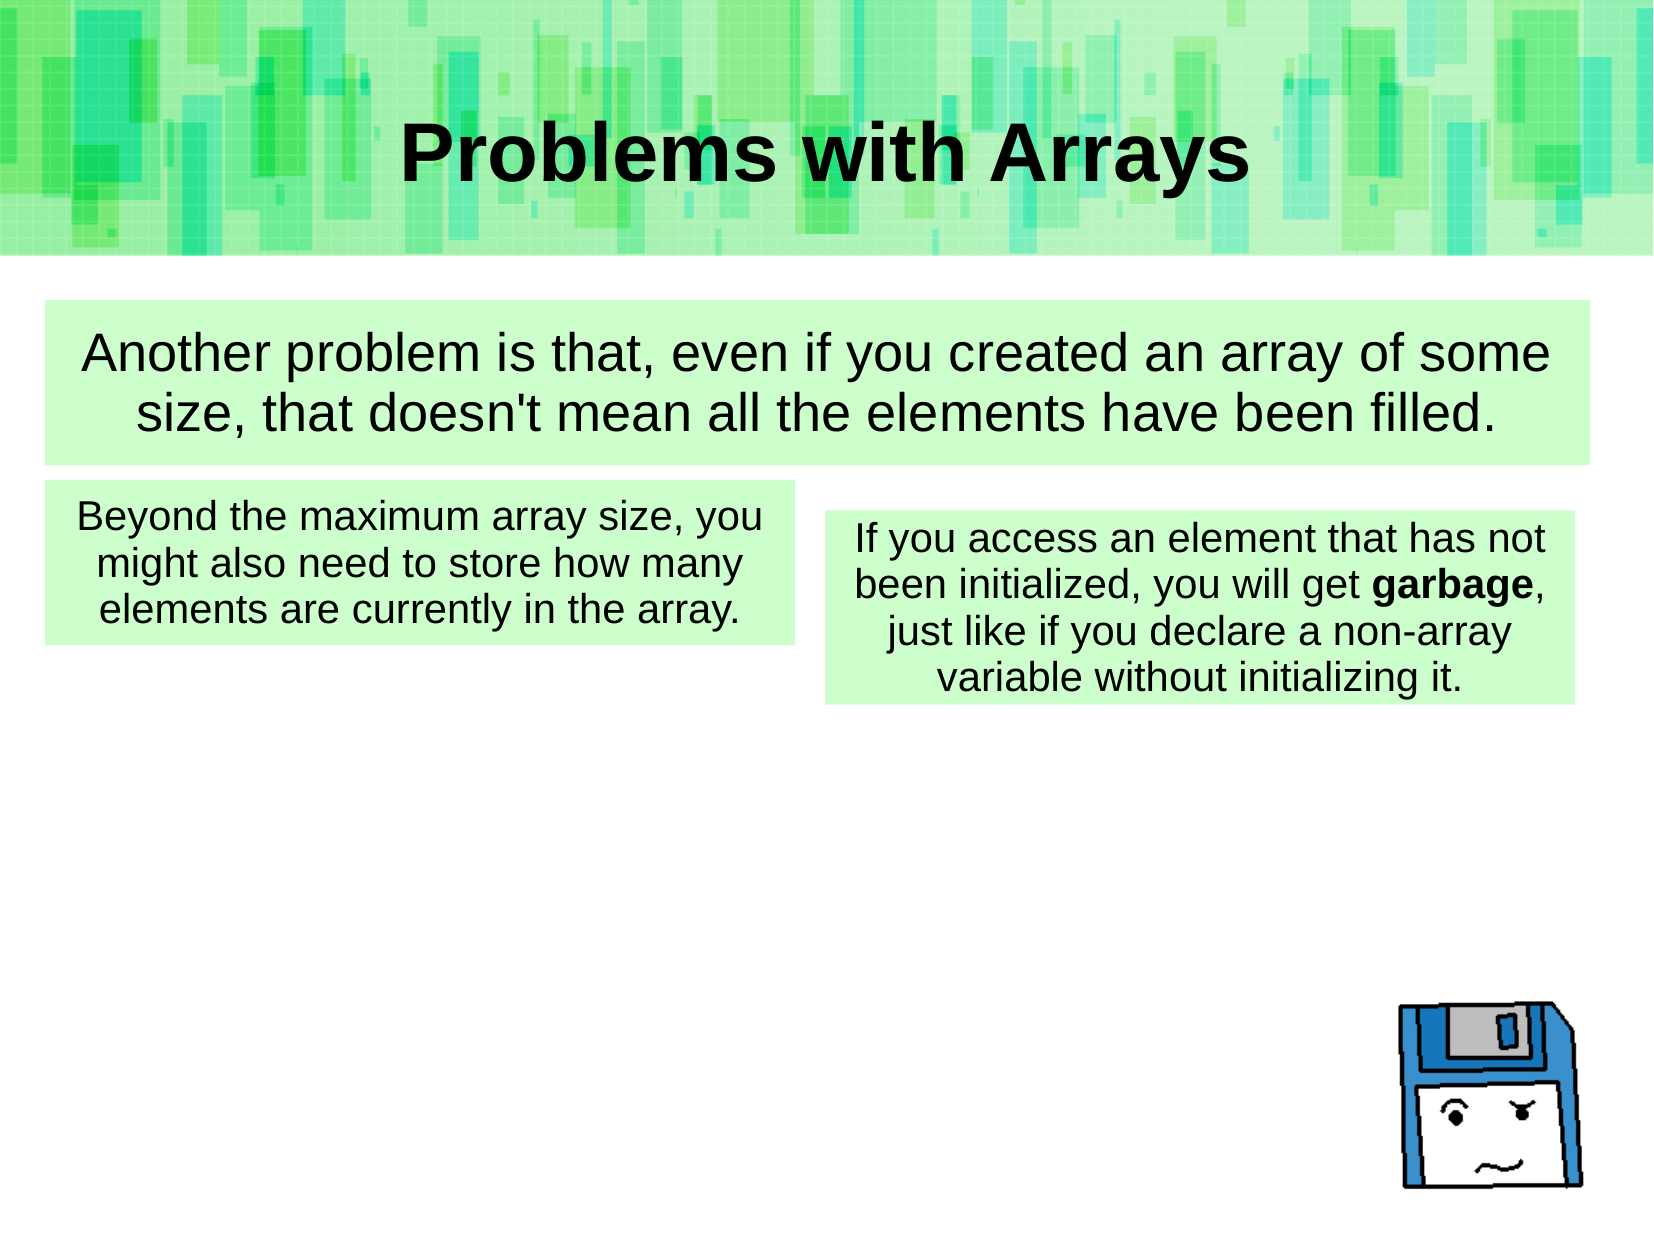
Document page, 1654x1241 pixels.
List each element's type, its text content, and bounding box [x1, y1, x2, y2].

text_box If you access an element that has not been initialized, you will get garbage, just like if you declare a non-array variable without initializing it. [825, 510, 1576, 705]
title Problems with Arrays [82, 49, 1571, 257]
text_box Another problem is that, even if you created an array of some size, that doesn't mean all the elements have been filled. [45, 300, 1591, 466]
picture [0, 0, 1654, 1241]
text_box Beyond the maximum array size, you might also need to store how many elements are currently in the array. [45, 480, 796, 646]
